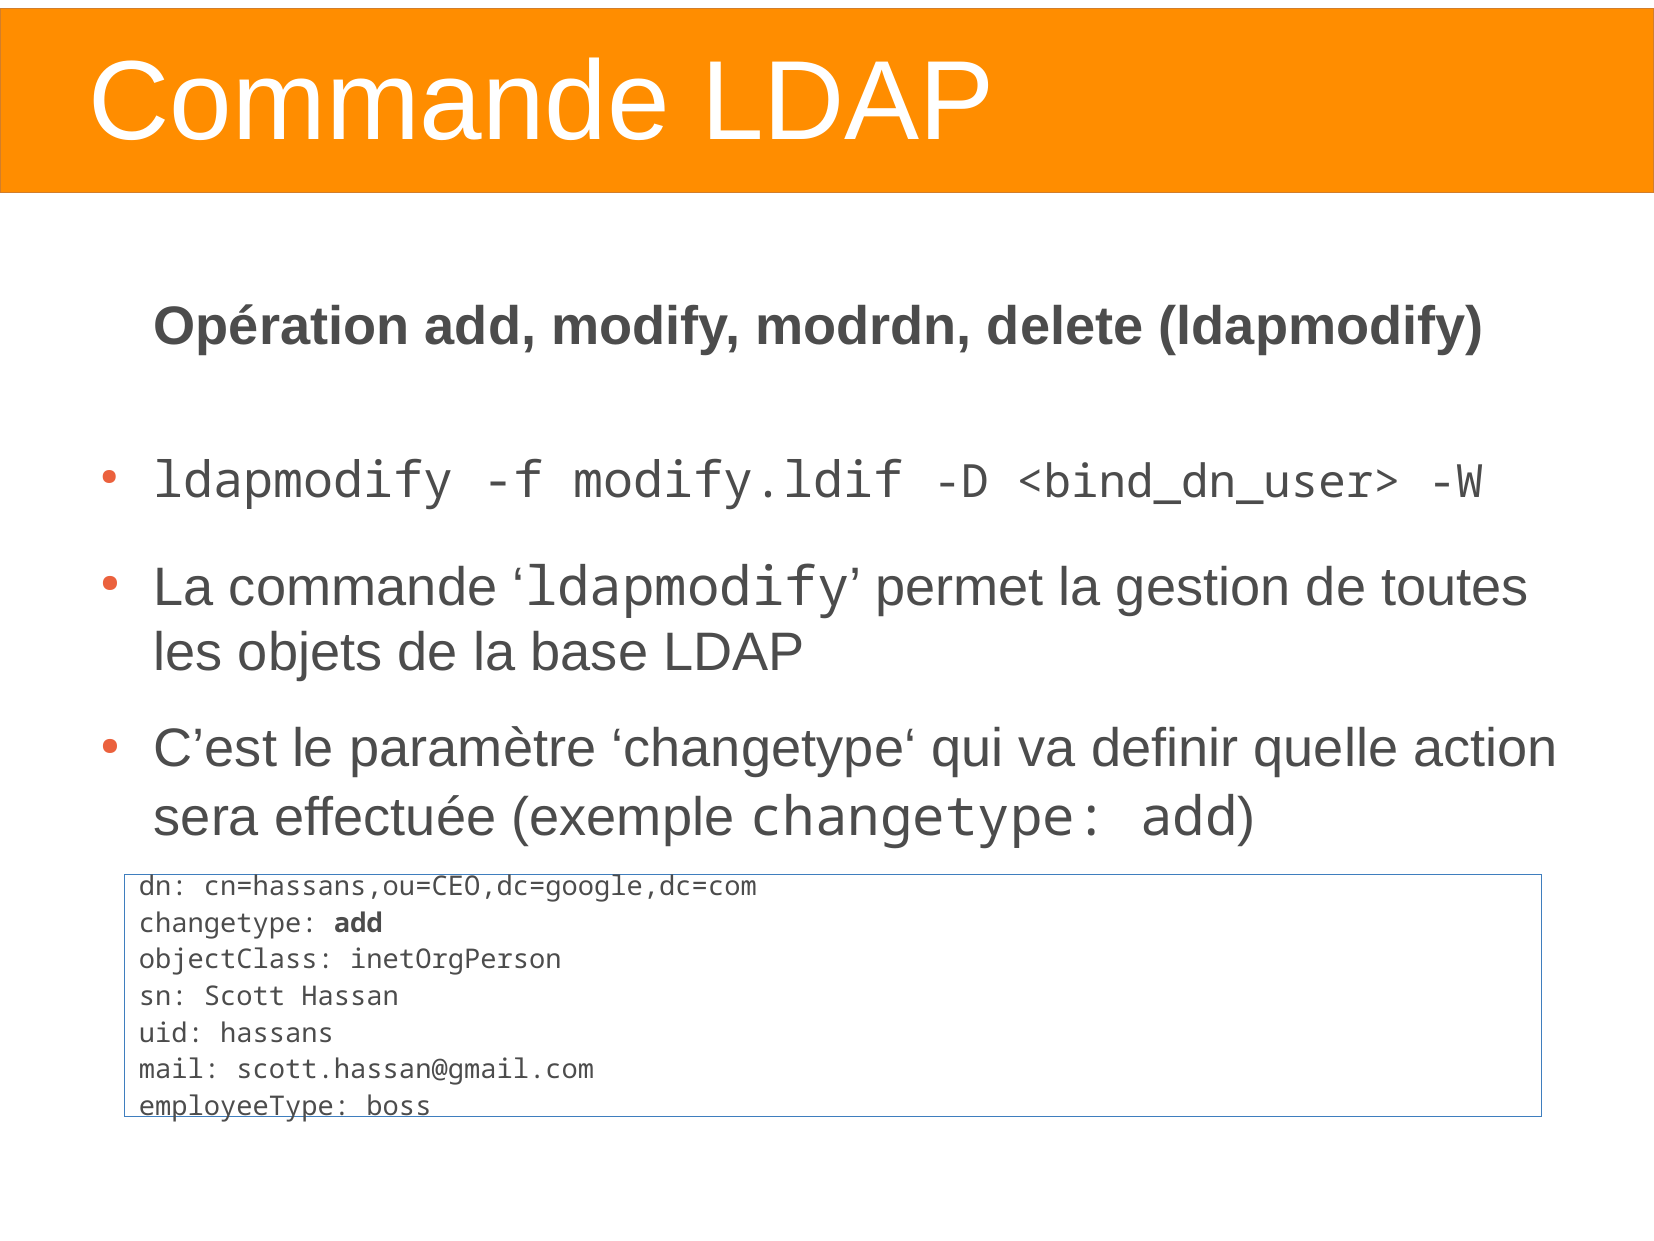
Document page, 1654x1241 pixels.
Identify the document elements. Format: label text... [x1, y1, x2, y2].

title Commande LDAP [0, 8, 1654, 193]
list Opération add, modify, modrdn, delete (ldapmodify) ldapmodify -f modify.ldif -D <bind_dn_user> -W La commande ‘ldapmodify’ permet la gestion de toutes les objets de la base LDAP C’est le paramètre ‘changetype‘ qui va definir quelle action sera effectuée (exemple changetype: add) [82, 295, 1571, 1123]
text_box dn: cn=hassans,ou=CEO,dc=google,dc=com changetype: add objectClass: inetOrgPerson sn: Scott Hassan uid: hassans mail: scott.hassan@gmail.com employeeType: boss [124, 874, 1542, 1117]
